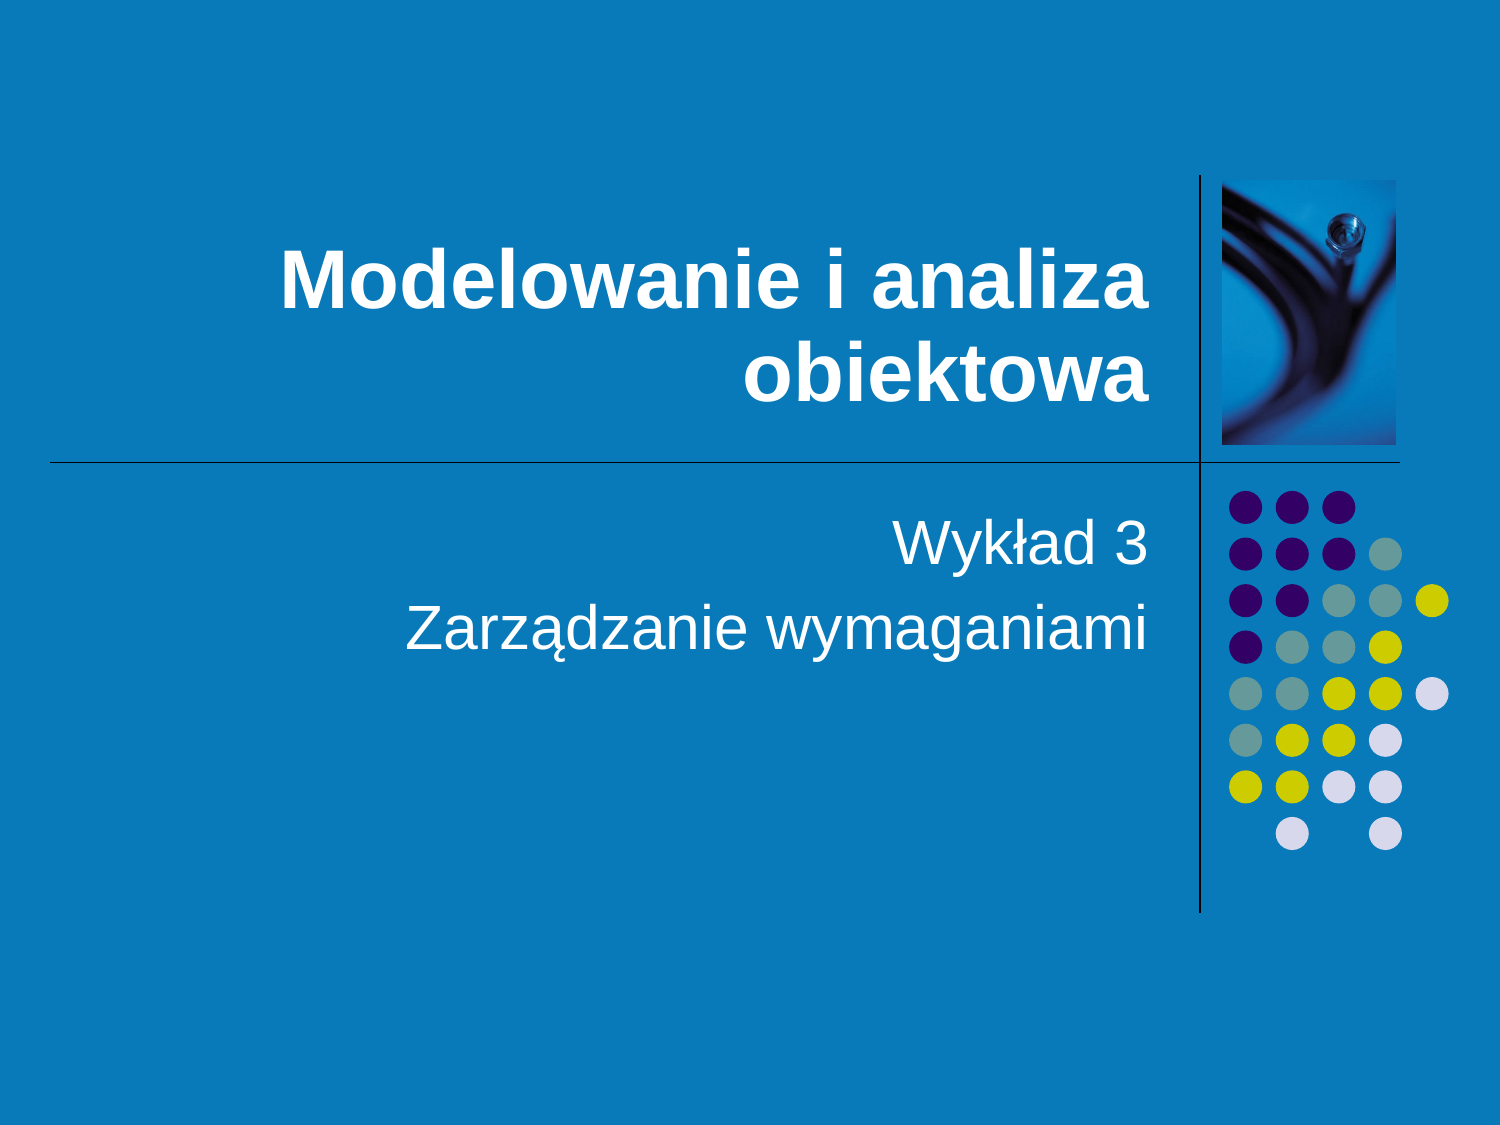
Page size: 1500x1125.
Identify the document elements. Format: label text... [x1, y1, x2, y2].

picture [1384, 353, 1391, 360]
picture [1222, 180, 1396, 445]
picture [1366, 366, 1375, 372]
title Modelowanie i analiza obiektowa [51, 76, 1165, 427]
text_box Wykład 3 Zarządzanie wymaganiami [139, 500, 1165, 888]
